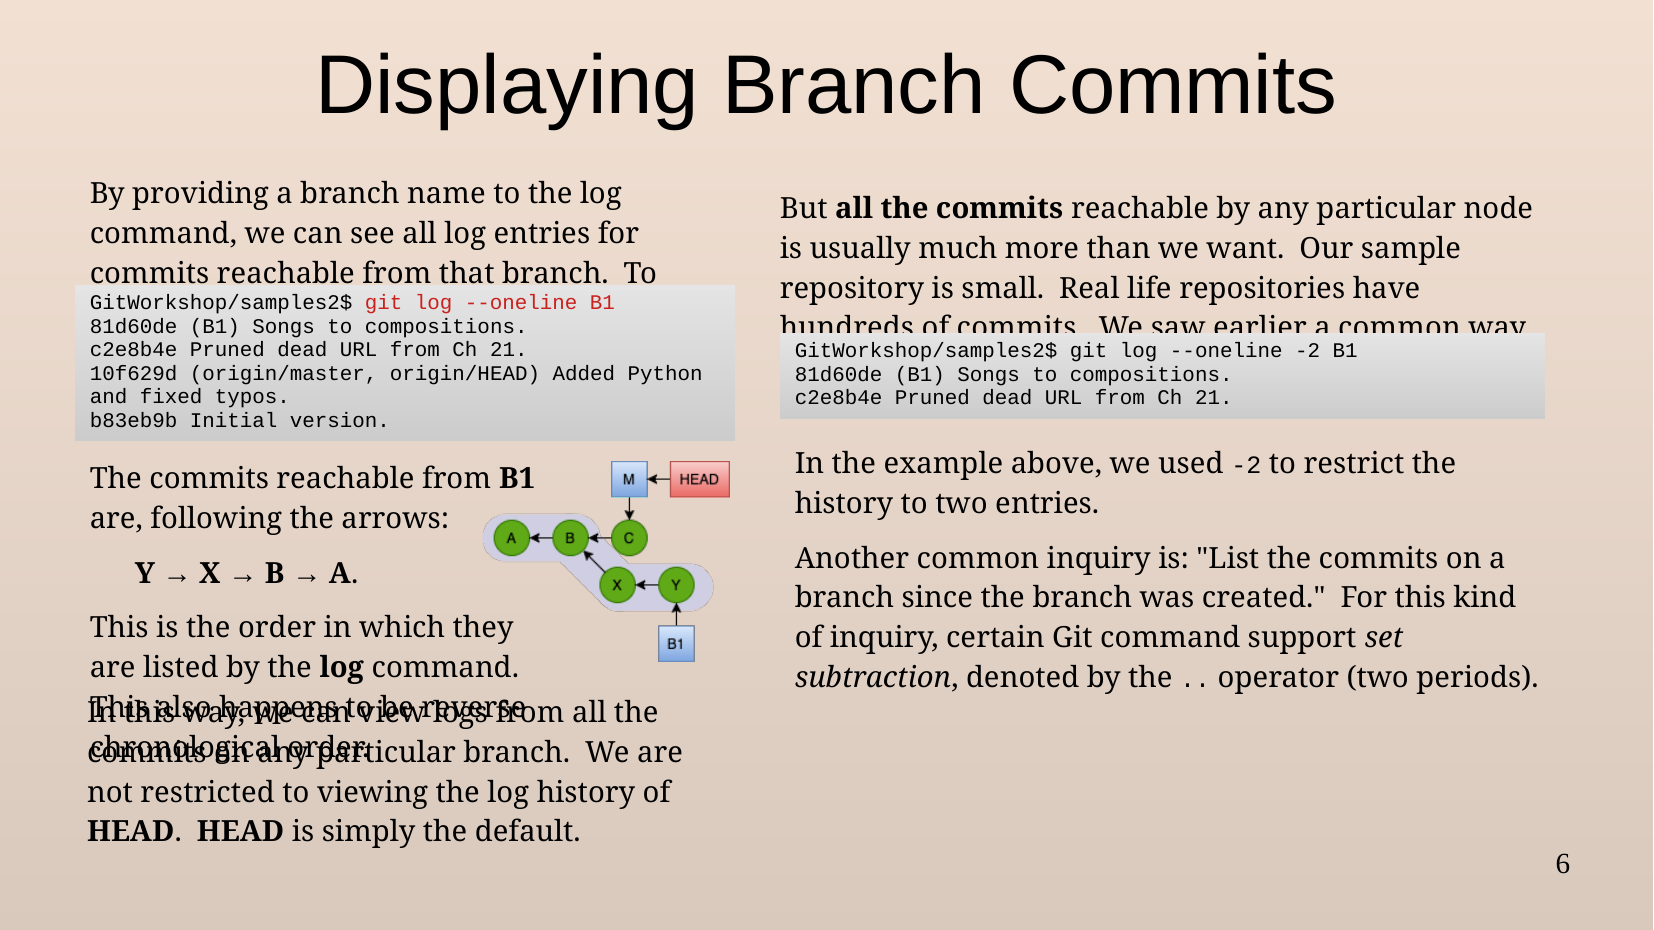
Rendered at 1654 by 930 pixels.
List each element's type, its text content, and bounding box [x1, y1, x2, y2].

picture [571, 461, 730, 662]
text_box GitWorkshop/samples2$ git log --oneline -2 B1 81d60de (B1) Songs to compositions. c2e8b4e Pruned dead URL from Ch 21. [780, 333, 1546, 419]
text_box In the example above, we used -2 to restrict the history to two entries. Another common inquiry is: "List the commits on a branch since the branch was created." For this kind of inquiry, certain Git command support set subtraction, denoted by the .. operator (two periods). [780, 435, 1561, 663]
text_box In this way, we can view logs from all the commits on any particular branch. We are not restricted to viewing the log history of HEAD. HEAD is simply the default. [72, 684, 745, 831]
text_box The commits reachable from B1 are, following the arrows: Y → X → B → A. This is the order in which they are listed by the log command. This also happens to be reverse chronological order. [75, 449, 571, 684]
text_box But all the commits reachable by any particular node is usually much more than we want. Our sample repository is small. Real life repositories have hundreds of commits. We saw earlier a common way to restrict the output is with -N where N is a number. [765, 180, 1576, 327]
title Displaying Branch Commits [82, 19, 1571, 151]
text_box GitWorkshop/samples2$ git log --oneline B1 81d60de (B1) Songs to compositions. c2e8b4e Pruned dead URL from Ch 21. 10f629d (origin/master, origin/HEAD) Added Python and fixed typos. b83eb9b Initial version. [75, 284, 736, 441]
text_box By providing a branch name to the log command, we can see all log entries for commits reachable from that branch. To see the commits reachable from B1: [75, 165, 721, 279]
